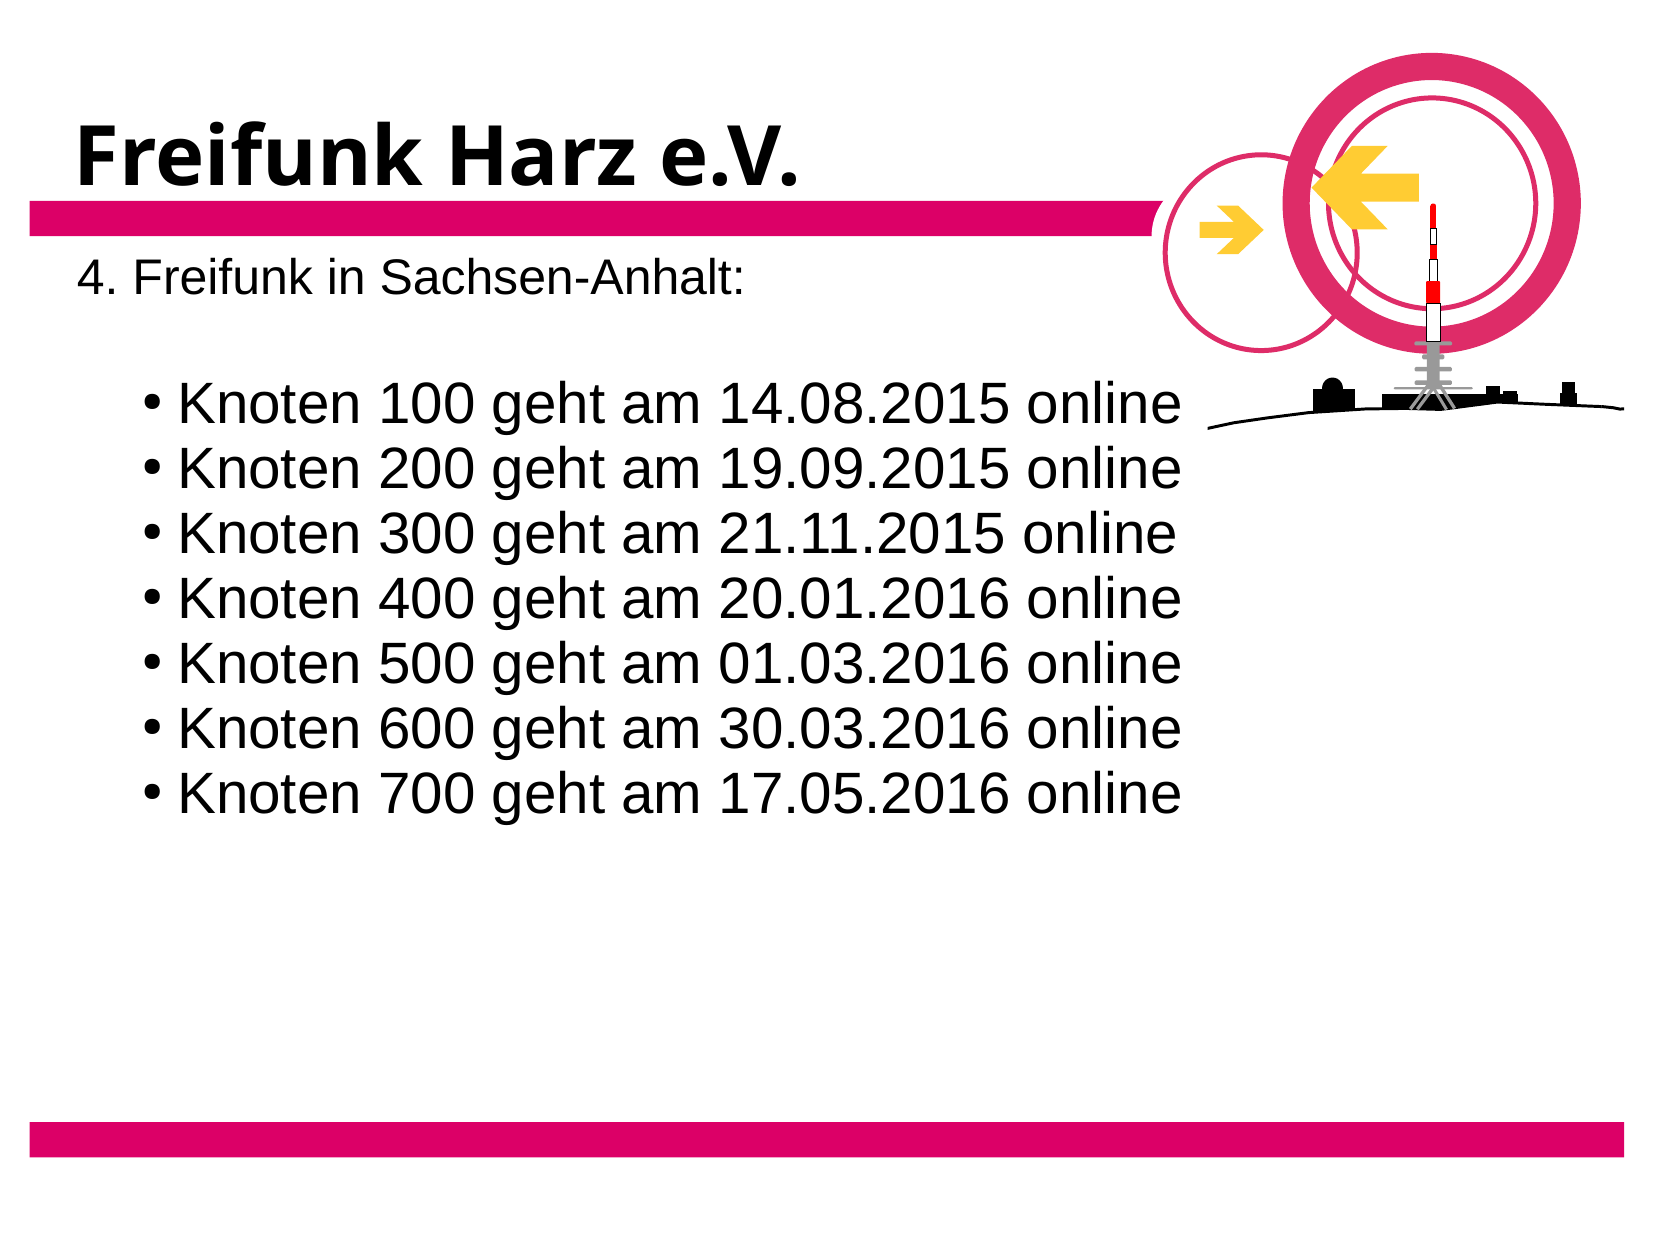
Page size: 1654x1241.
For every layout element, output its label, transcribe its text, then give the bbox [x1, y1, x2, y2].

subtitle 4. Freifunk in Sachsen-Anhalt: [76, 218, 798, 337]
text_box Knoten 100 geht am 14.08.2015 online Knoten 200 geht am 19.09.2015 online Knoten 300 geht am 21.11.2015 online Knoten 400 geht am 20.01.2016 online Knoten 500 geht am 01.03.2016 online Knoten 600 geht am 30.03.2016 online Knoten 700 geht am 17.05.2016 online [56, 363, 1208, 1093]
